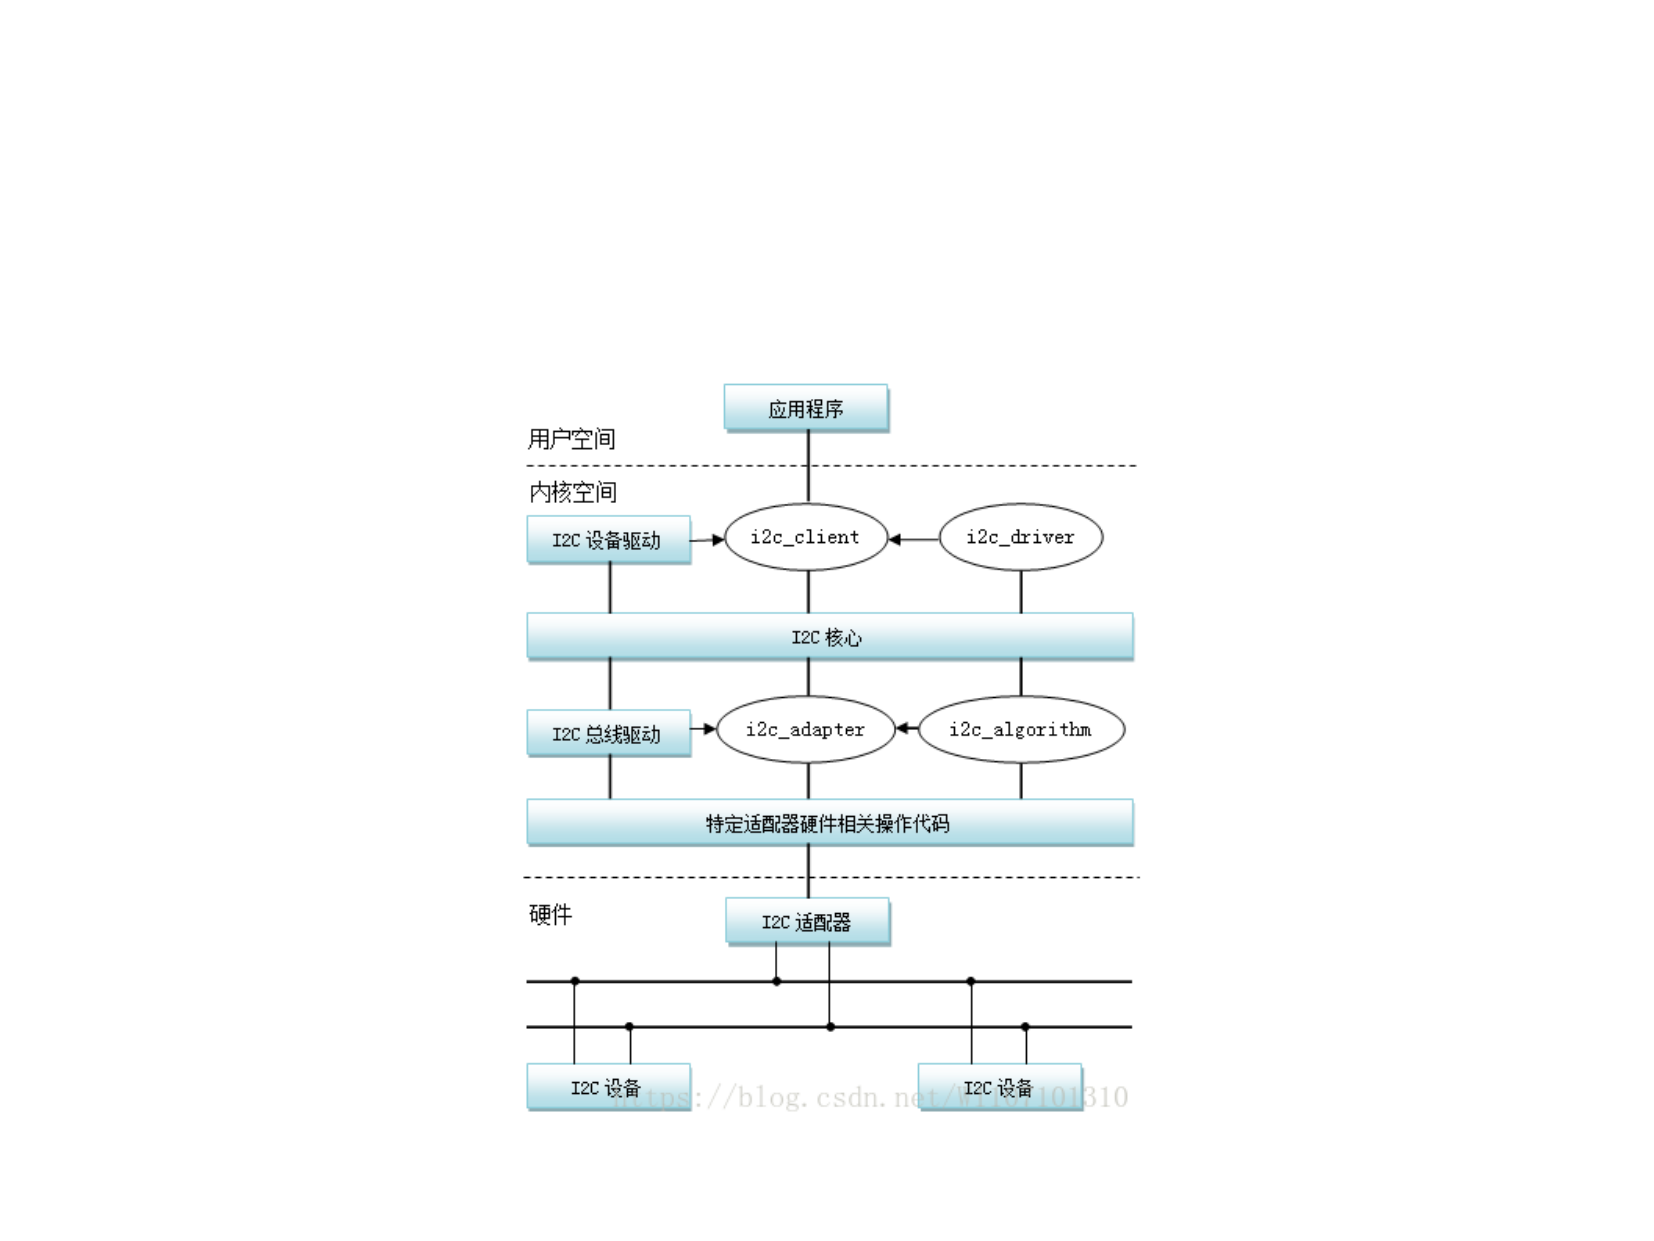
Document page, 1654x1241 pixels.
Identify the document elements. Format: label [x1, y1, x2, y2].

picture [519, 373, 1148, 1129]
